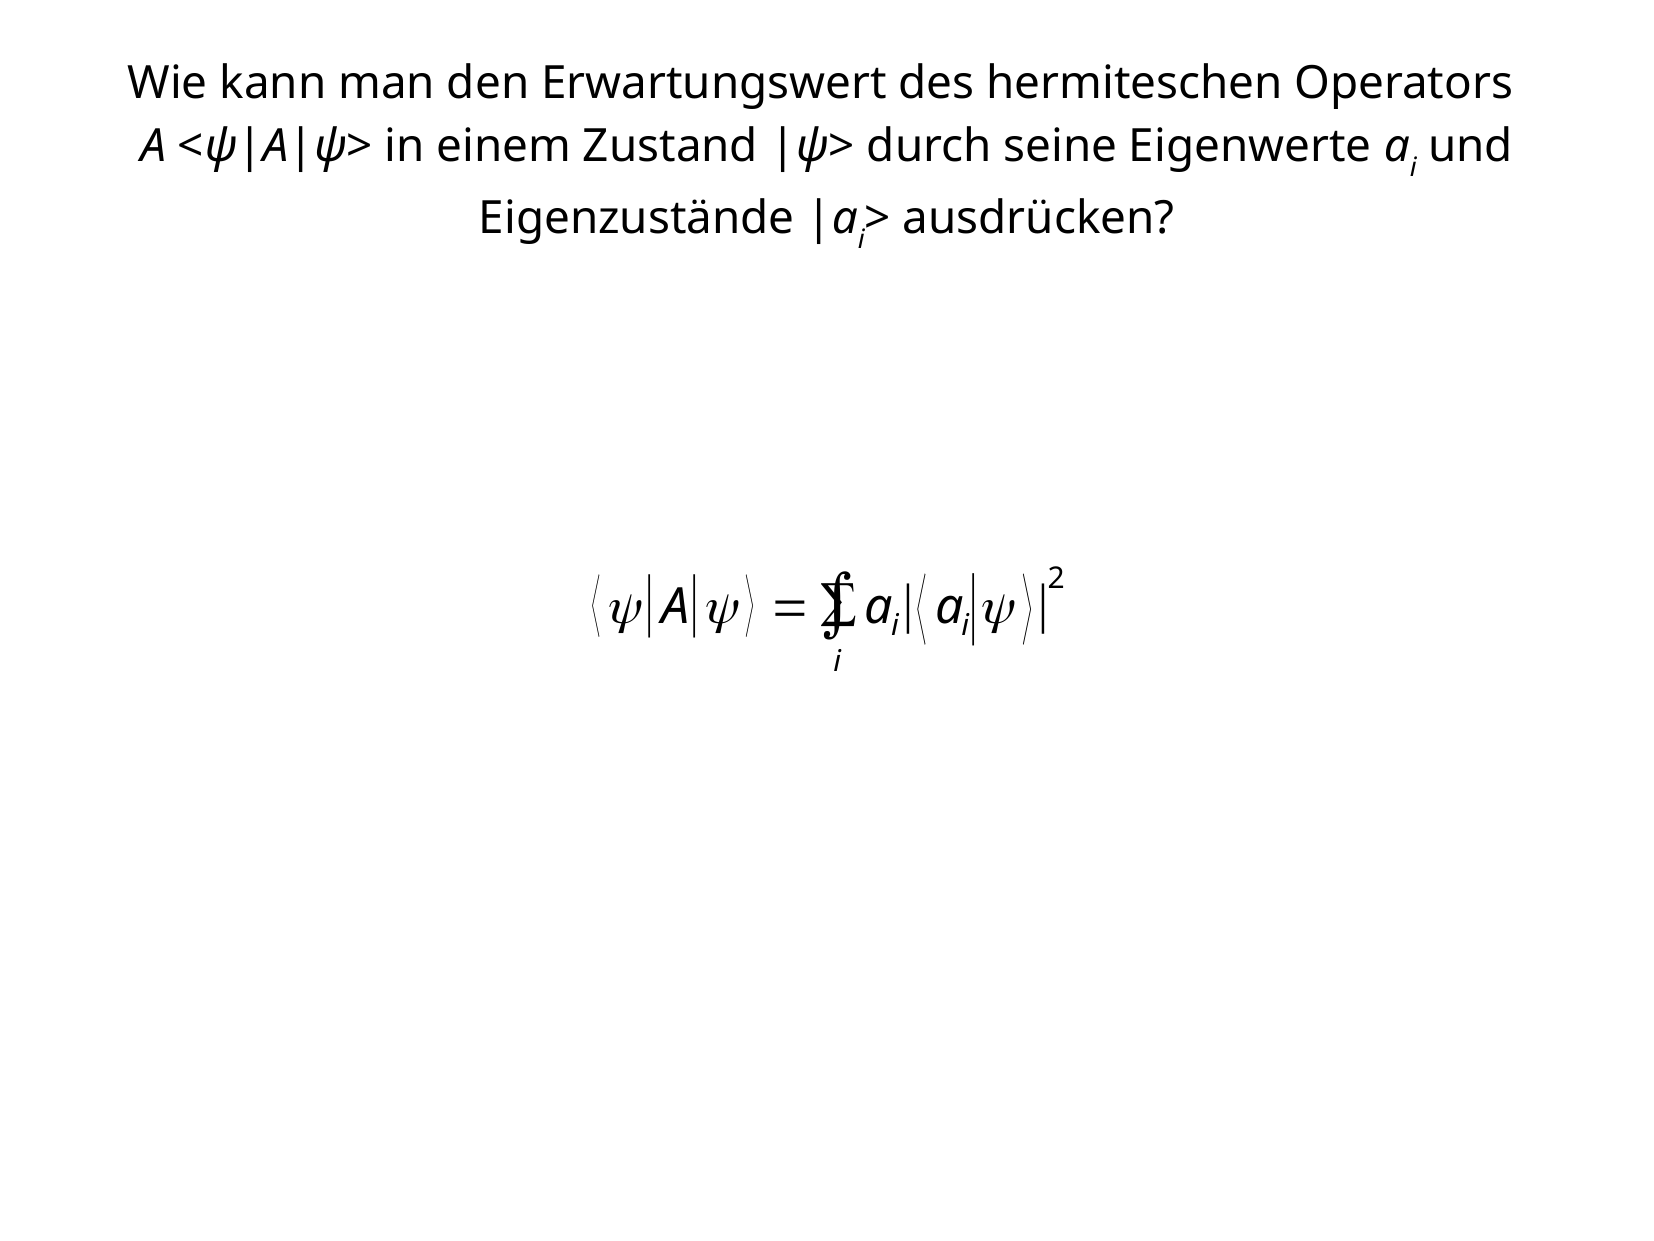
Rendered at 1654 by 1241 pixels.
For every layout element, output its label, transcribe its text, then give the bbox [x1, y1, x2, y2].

title Wie kann man den Erwartungswert des hermiteschen Operators A <ψ|A|ψ> in einem Zustand |ψ> durch seine Eigenwerte ai und Eigenzustände |ai> ausdrücken? [82, 49, 1571, 257]
chart [582, 560, 1069, 680]
